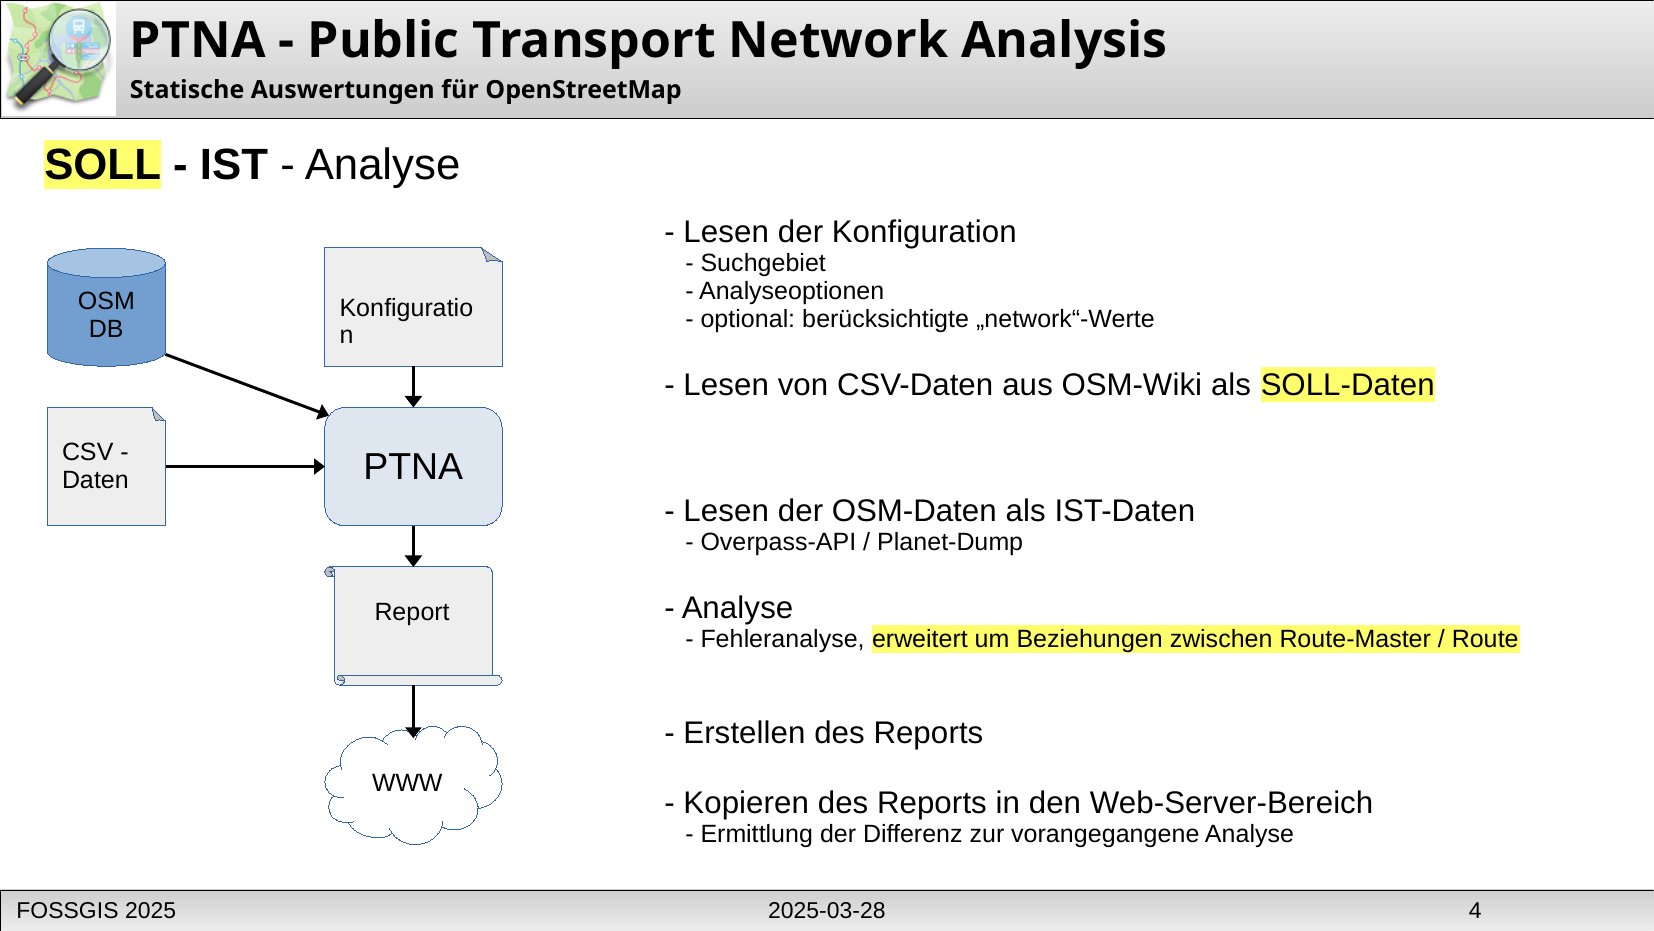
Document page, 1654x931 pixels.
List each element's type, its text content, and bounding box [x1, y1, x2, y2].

text_box [0, 0, 115, 119]
text_box Konfiguration [324, 285, 502, 346]
picture [2, 2, 115, 116]
text_box [324, 247, 503, 367]
text_box 2025-03-28 [203, 889, 1453, 931]
text_box [47, 502, 166, 526]
text_box Report [324, 590, 502, 650]
text_box WWW [324, 726, 503, 845]
text_box CSV - Daten [47, 430, 166, 502]
text_box [334, 650, 503, 686]
text_box OSM DB [47, 264, 166, 367]
text_box - Lesen der Konfiguration - Suchgebiet - Analyseoptionen - optional: berücksichtigte „network“-Werte - Lesen von CSV-Daten aus OSM-Wiki als SOLL-Daten - Lesen der OSM-Daten als IST-Daten - Overpass-API / Planet-Dump - Analyse - Fehleranalyse, erweitert um Beziehungen zwischen Route-Master / Route - Erstellen des Reports - Kopieren des Reports in den Web-Server-Bereich - Ermittlung der Differenz zur vorangegangene Analyse [649, 206, 1625, 856]
text_box [324, 566, 493, 590]
text_box Statische Auswertungen für OpenStreetMap [115, 59, 1653, 119]
text_box 11 [1453, 888, 1654, 931]
text_box SOLL - IST - Analyse [29, 132, 475, 197]
text_box [47, 407, 166, 430]
text_box PTNA - Public Transport Network Analysis [115, 0, 1653, 59]
text_box PTNA [324, 407, 503, 526]
text_box FOSSGIS 2025 [1, 888, 203, 931]
